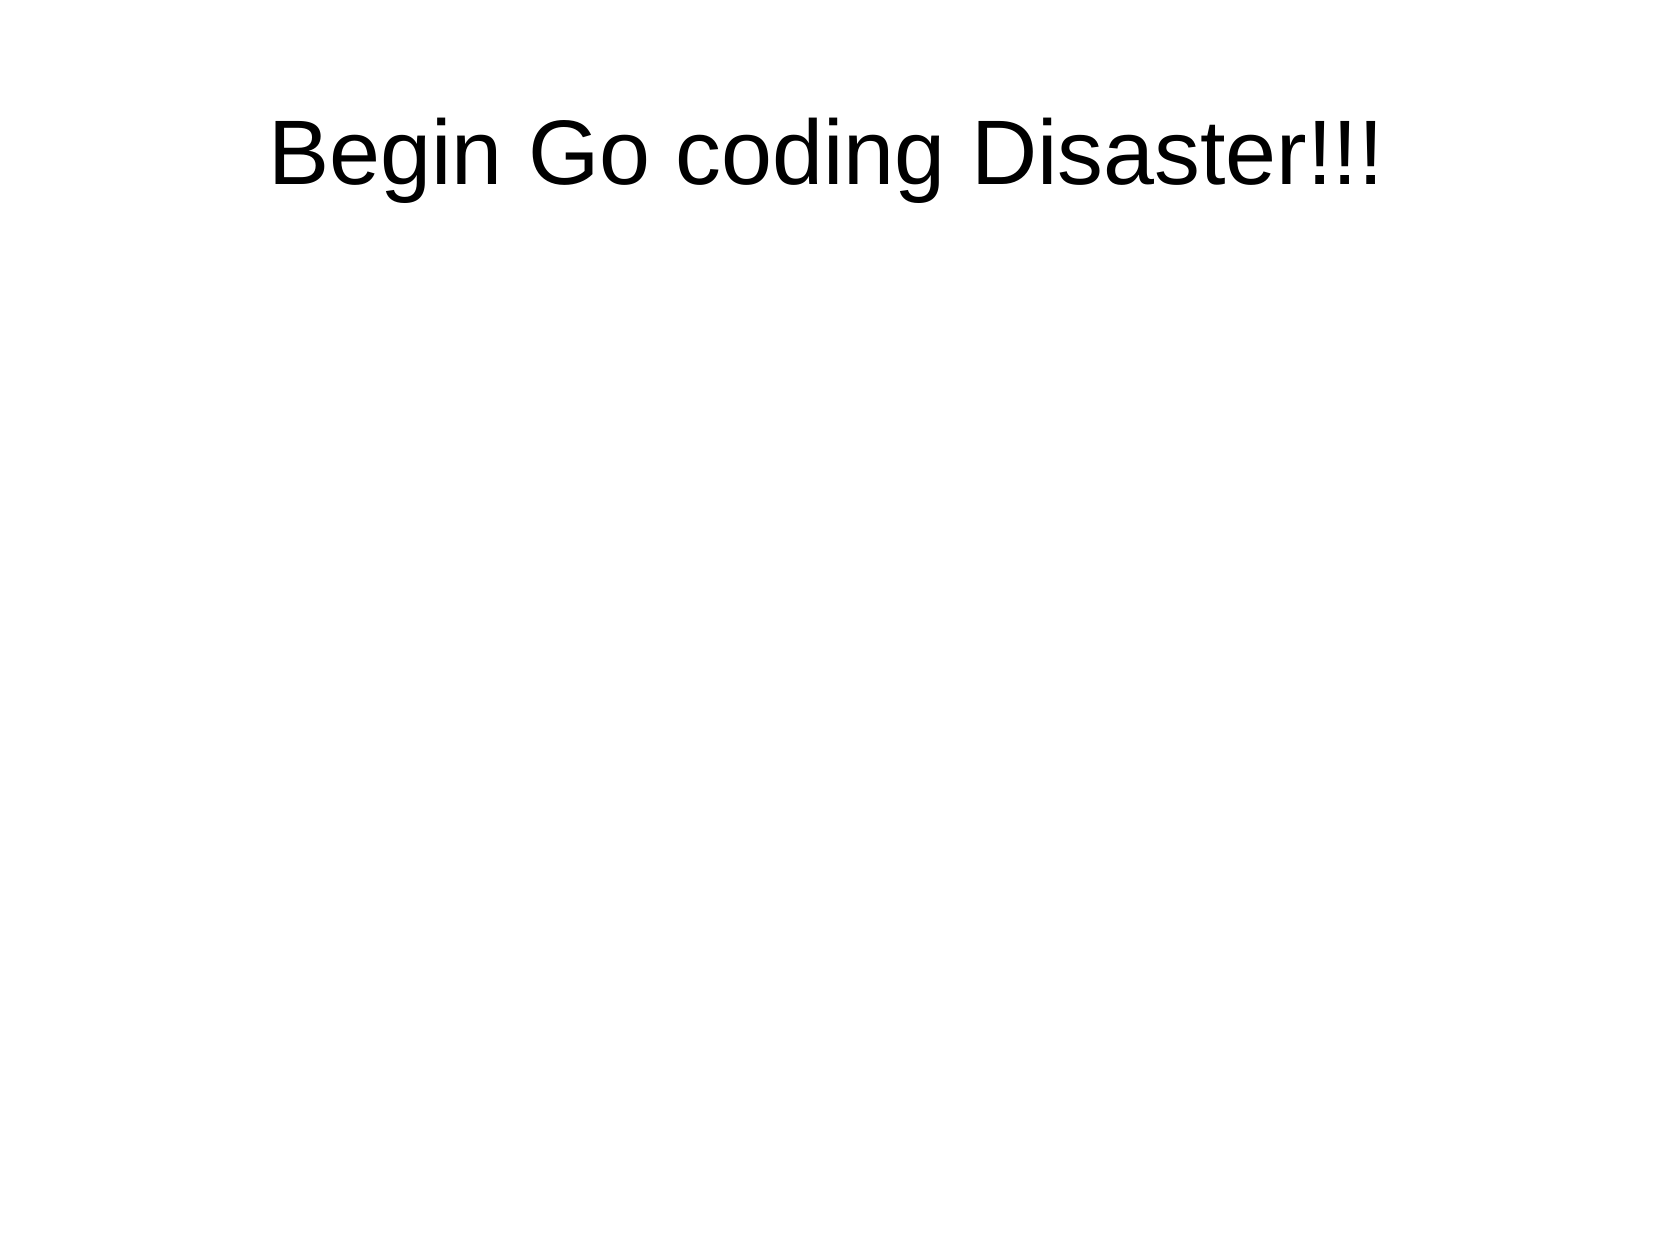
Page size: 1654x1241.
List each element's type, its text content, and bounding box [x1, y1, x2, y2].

title Begin Go coding Disaster!!! [82, 49, 1571, 257]
